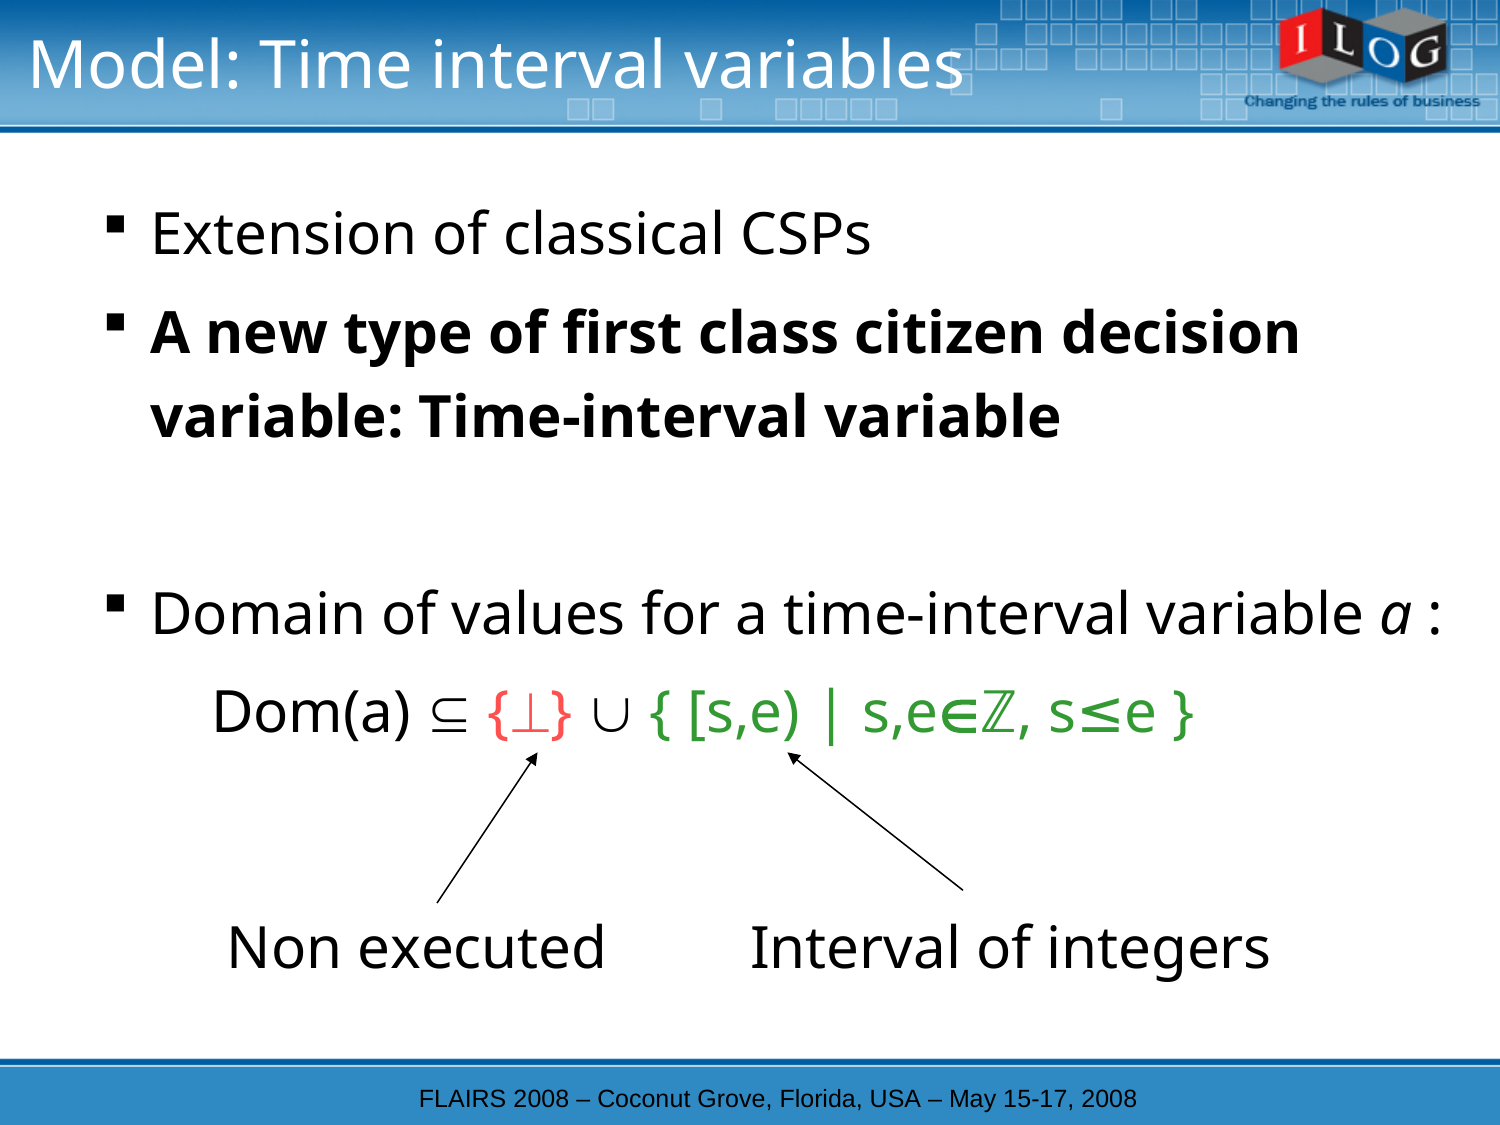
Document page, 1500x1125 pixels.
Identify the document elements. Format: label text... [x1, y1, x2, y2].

picture [0, 0, 1500, 1125]
title Model: Time interval variables [12, 0, 1300, 144]
list Extension of classical CSPs A new type of first class citizen decision variable: Time-interval variable Domain of values for a time-interval variable a : Dom(a)  {}  { [s,e) | s,eℤ, s≤e } [87, 174, 1463, 1000]
text_box Non executed [211, 902, 623, 988]
text_box Interval of integers [735, 902, 1287, 988]
